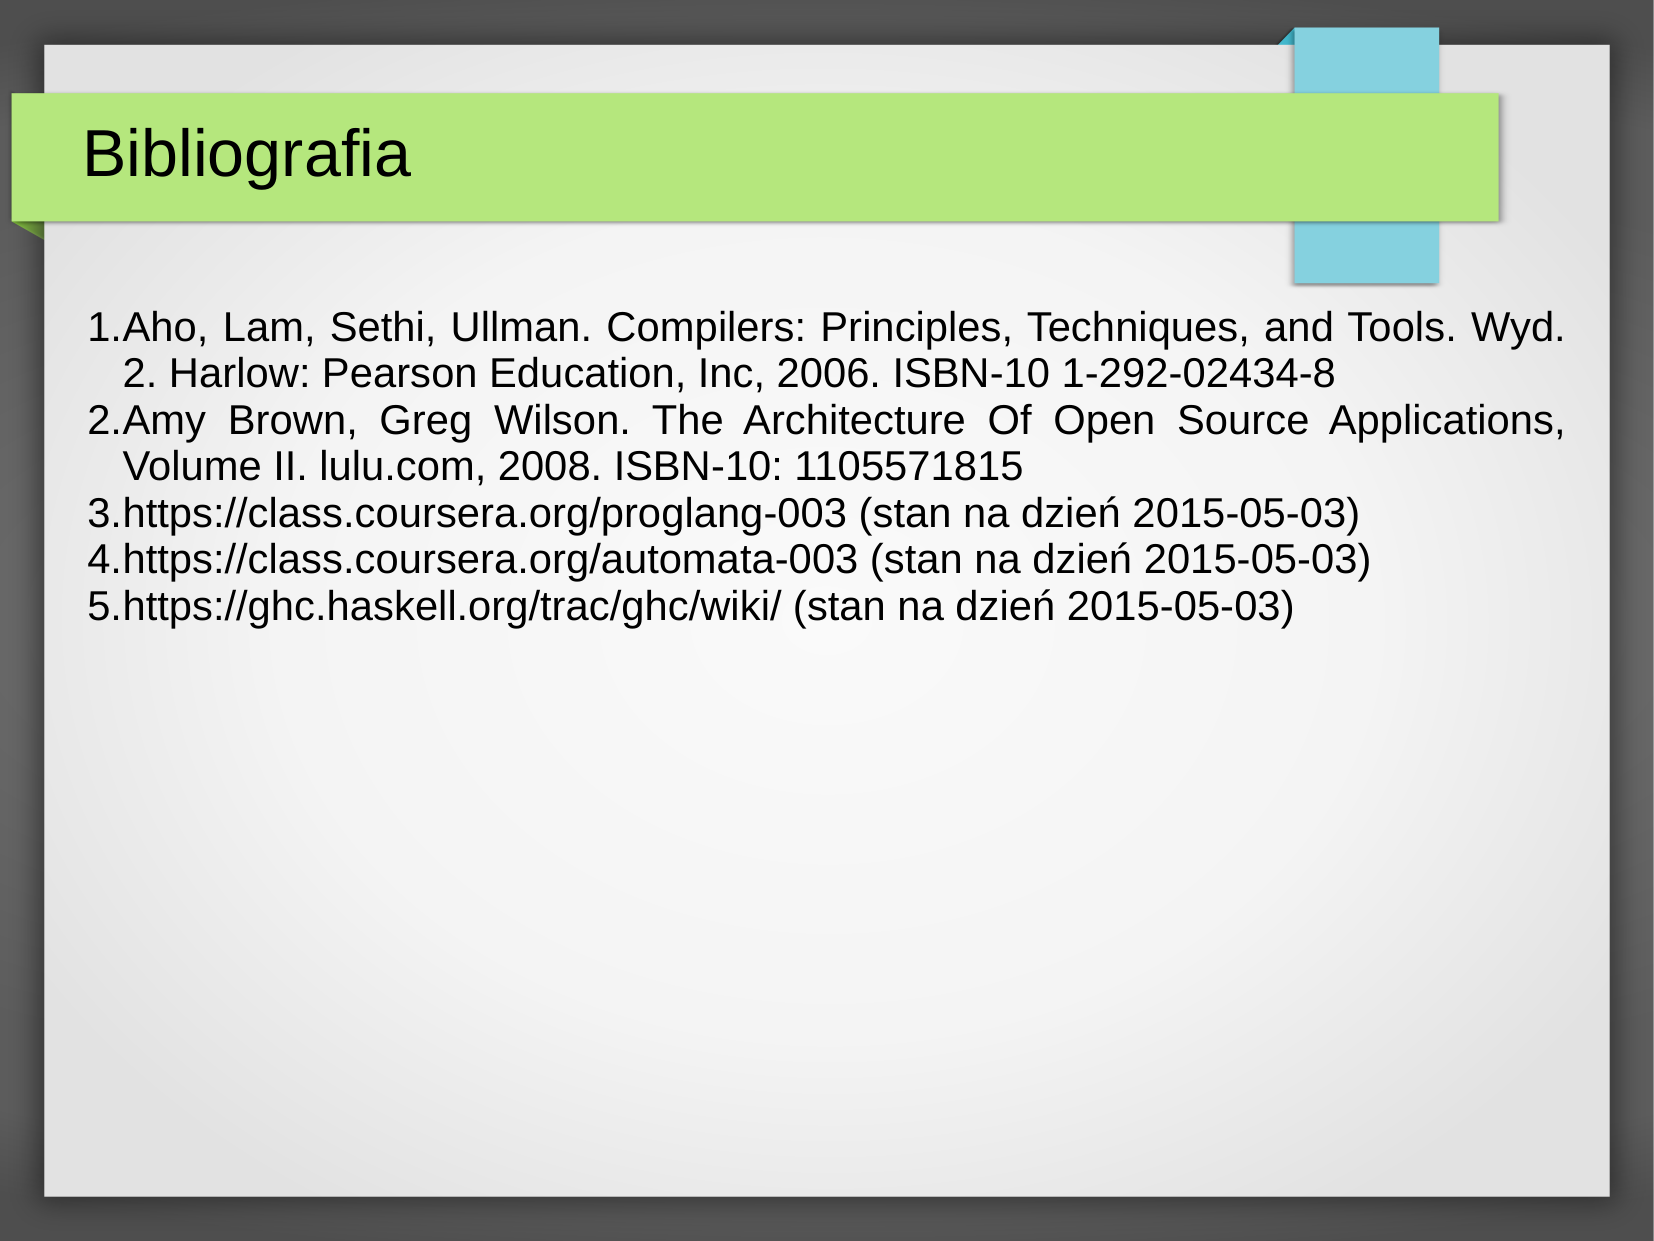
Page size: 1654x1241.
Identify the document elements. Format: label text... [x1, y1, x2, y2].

text_box Aho, Lam, Sethi, Ullman. Compilers: Principles, Techniques, and Tools. Wyd. 2. Harlow: Pearson Education, Inc, 2006. ISBN-10 1-292-02434-8 Amy Brown, Greg Wilson. The Architecture Of Open Source Applications, Volume II. lulu.com, 2008. ISBN-10: 1105571815 https://class.coursera.org/proglang-003 (stan na dzień 2015-05-03) https://class.coursera.org/automata-003 (stan na dzień 2015-05-03) https://ghc.haskell.org/trac/ghc/wiki/ (stan na dzień 2015-05-03) [72, 296, 1582, 777]
title Bibliografia [82, 94, 1264, 213]
picture [0, 0, 1654, 1241]
